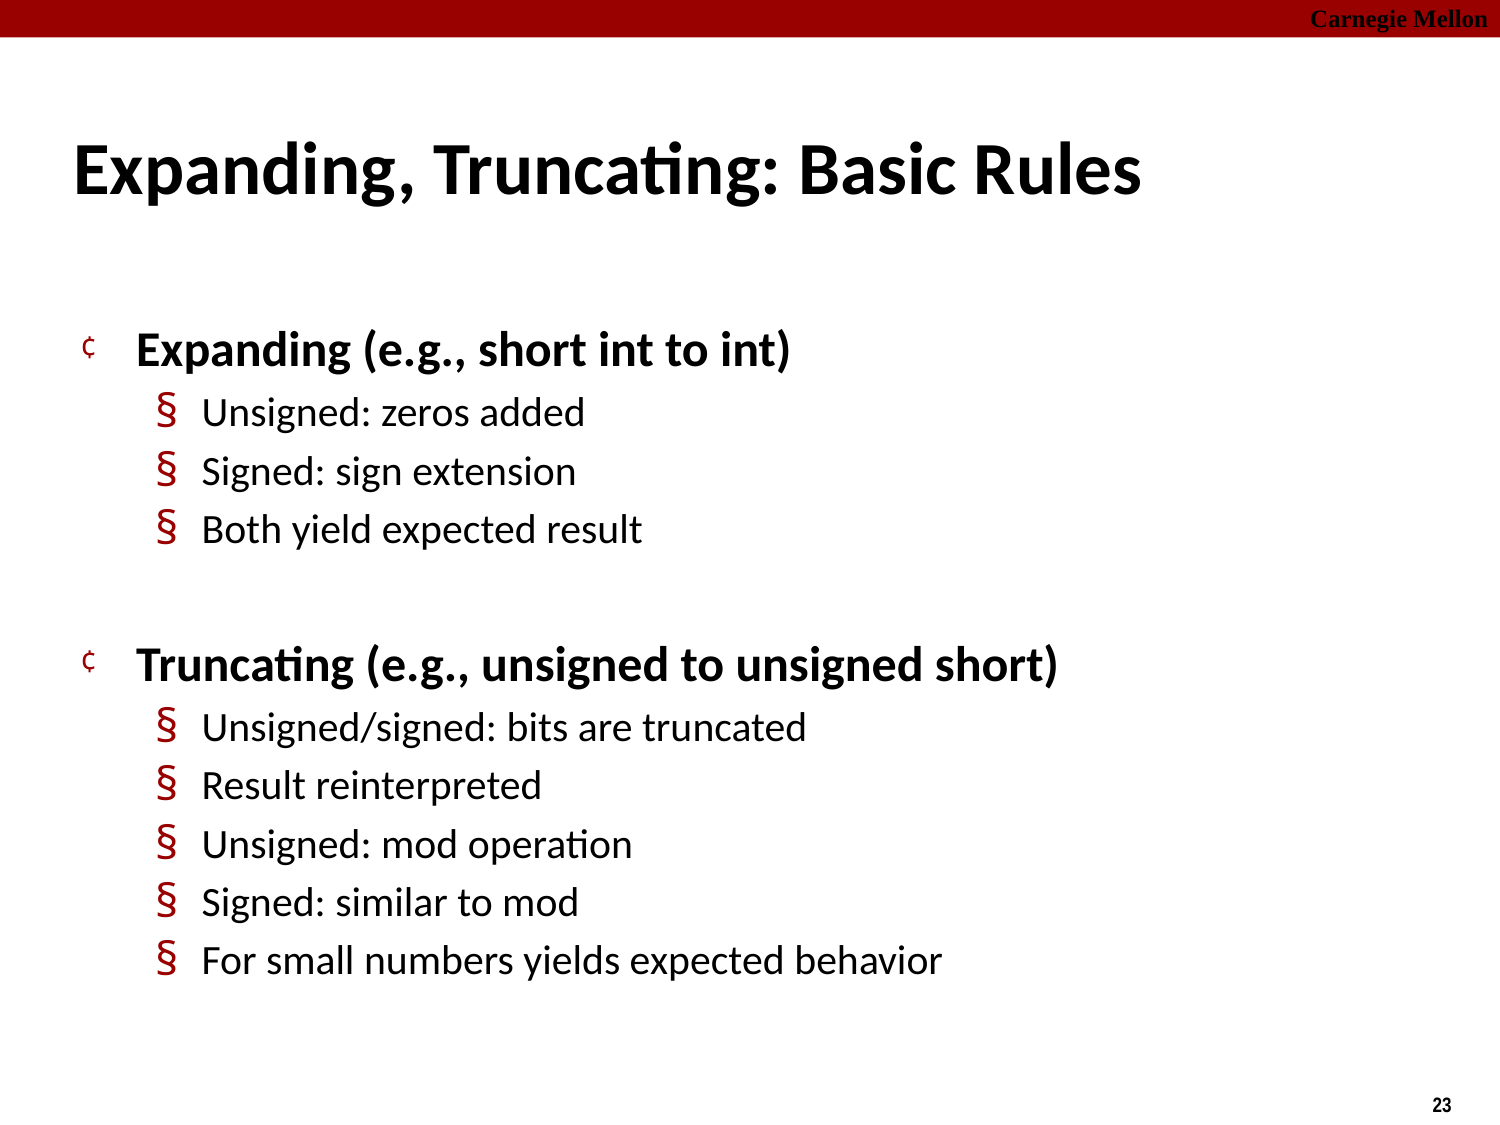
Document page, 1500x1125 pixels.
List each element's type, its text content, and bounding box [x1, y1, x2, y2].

title Expanding, Truncating: Basic Rules [58, 112, 1304, 238]
list Expanding (e.g., short int to int) Unsigned: zeros added Signed: sign extension Both yield expected result Truncating (e.g., unsigned to unsigned short) Unsigned/signed: bits are truncated Result reinterpreted Unsigned: mod operation Signed: similar to mod For small numbers yields expected behavior [65, 309, 1361, 1125]
